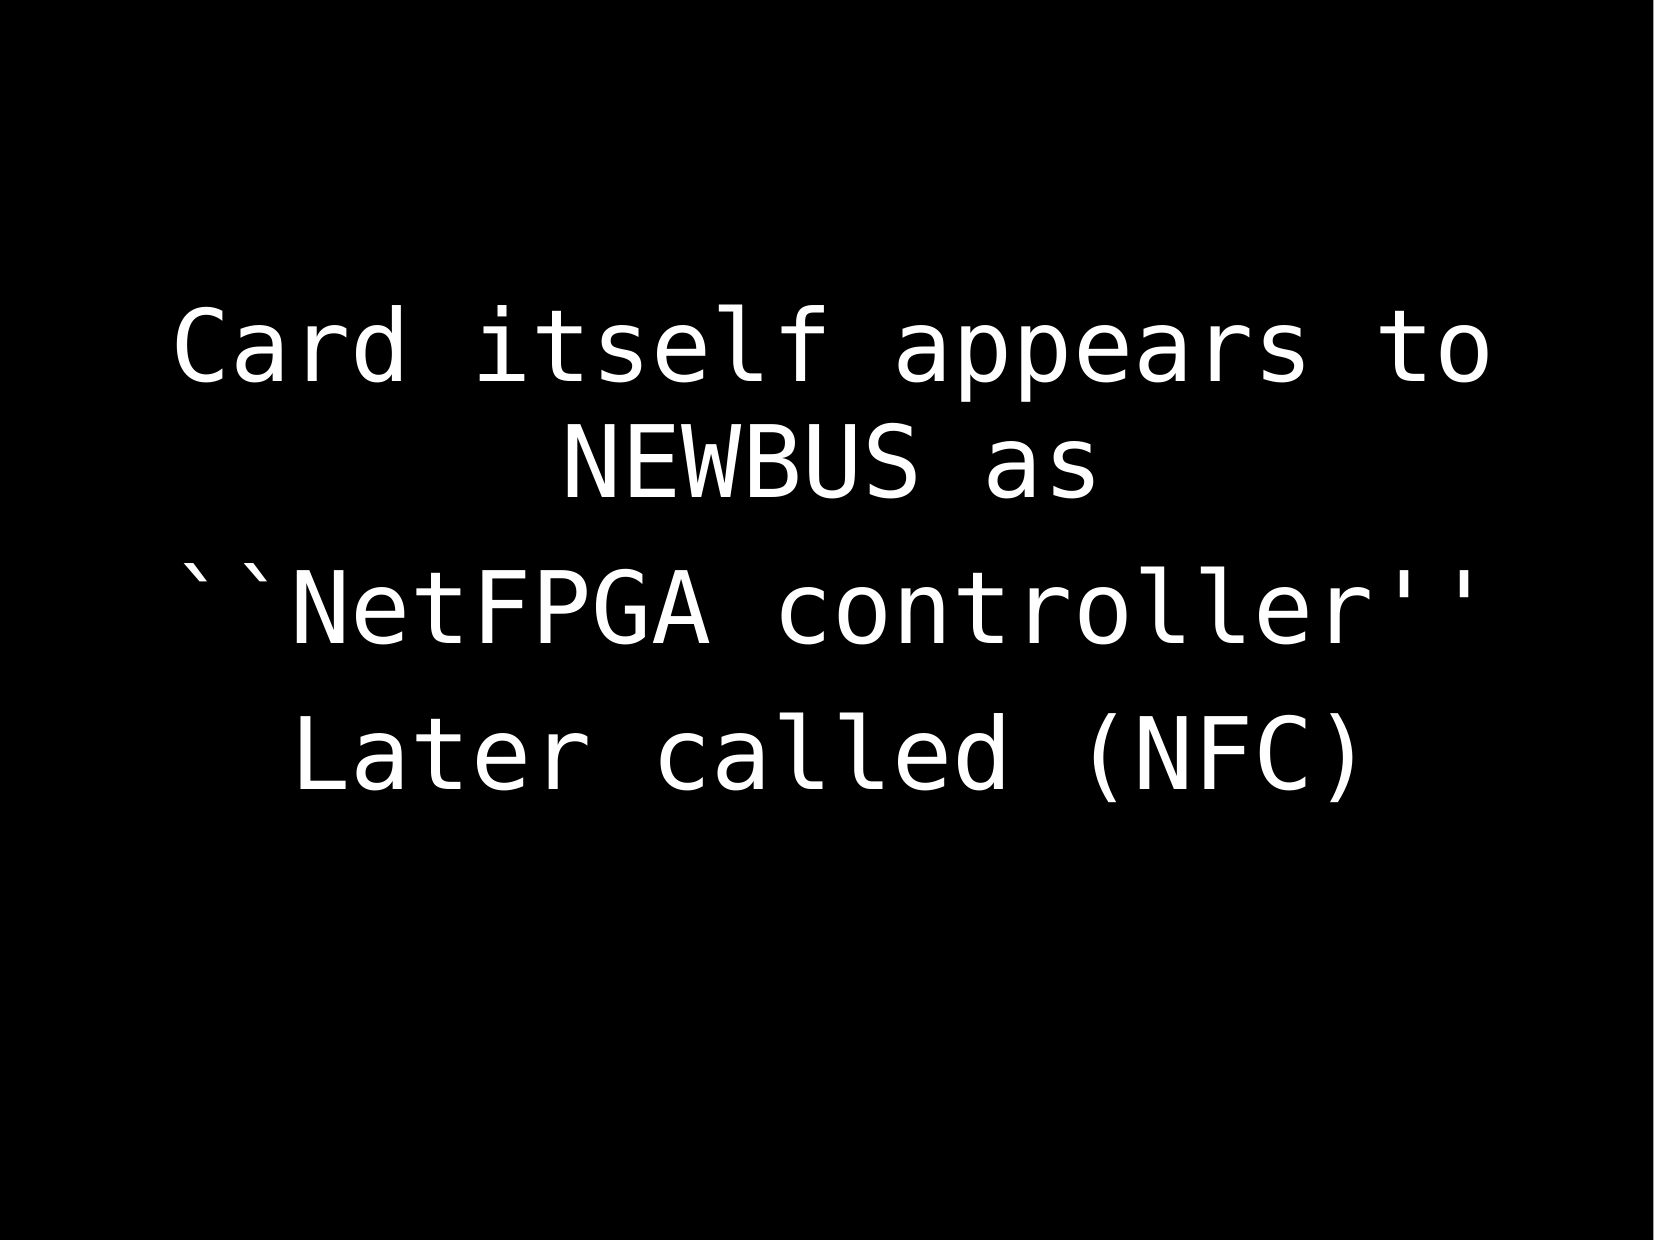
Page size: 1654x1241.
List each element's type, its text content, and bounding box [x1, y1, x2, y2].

list Card itself appears to NEWBUS as ``NetFPGA controller'' Later called (NFC) [88, 288, 1577, 1093]
